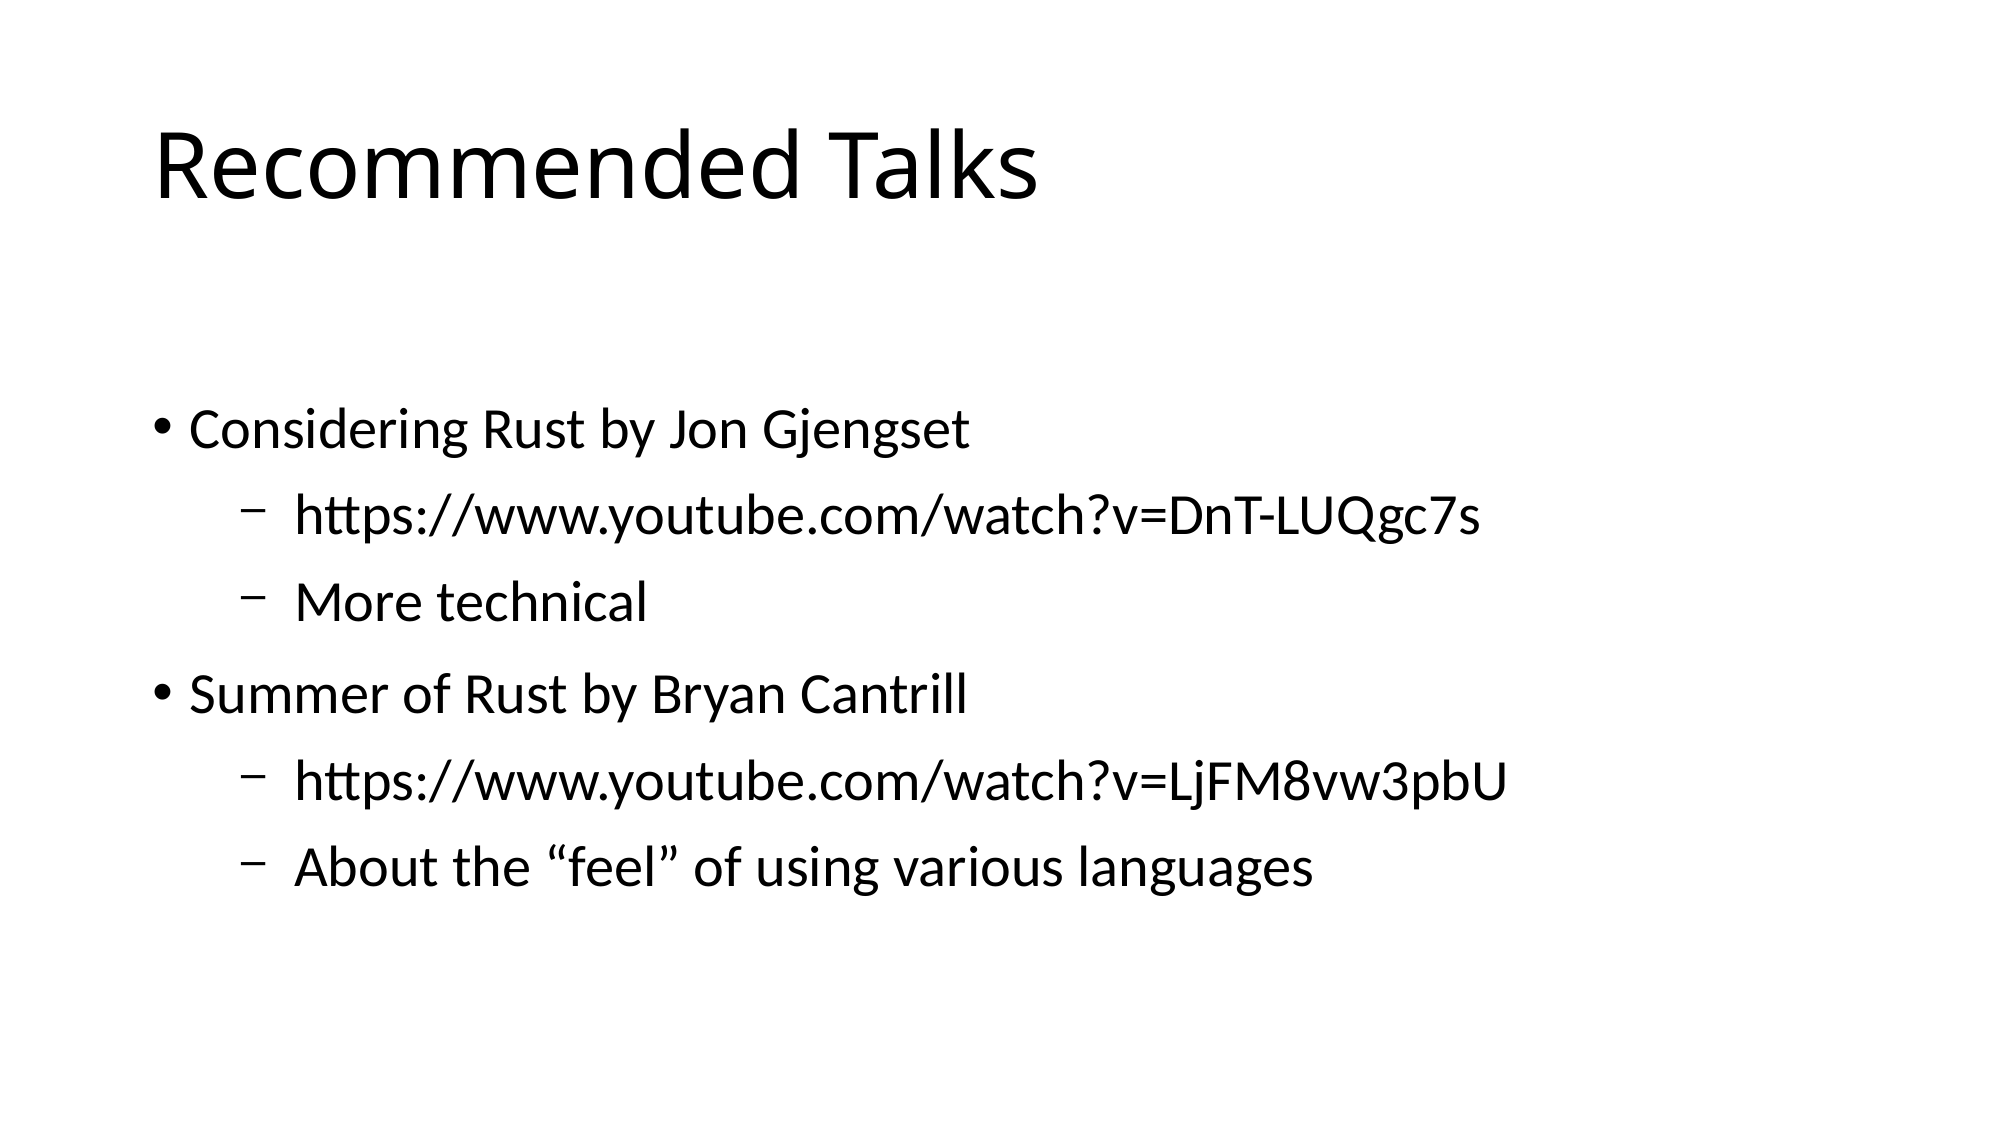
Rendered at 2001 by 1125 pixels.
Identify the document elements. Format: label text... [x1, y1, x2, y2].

title Recommended Talks [137, 59, 1863, 278]
list Considering Rust by Jon Gjengset https://www.youtube.com/watch?v=DnT-LUQgc7s More technical Summer of Rust by Bryan Cantrill https://www.youtube.com/watch?v=LjFM8vw3pbU About the “feel” of using various languages [137, 299, 1876, 1014]
